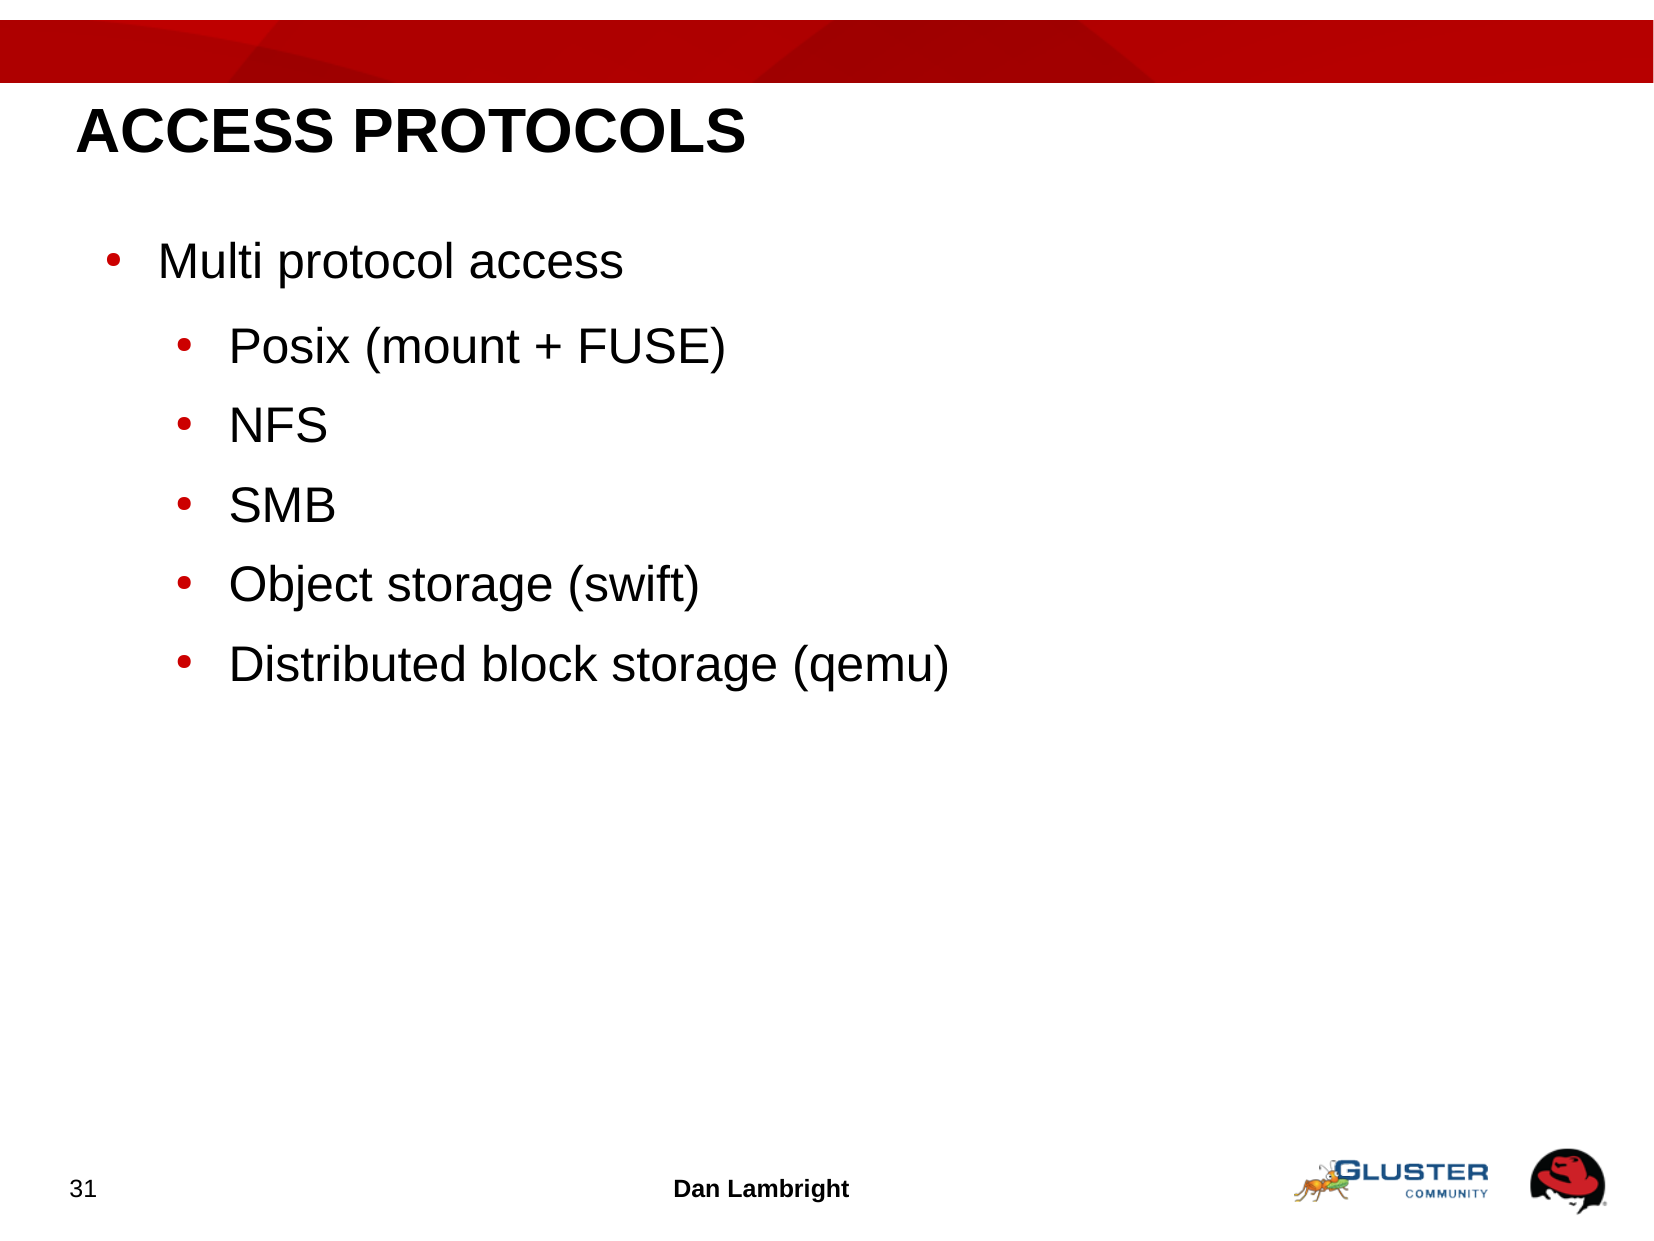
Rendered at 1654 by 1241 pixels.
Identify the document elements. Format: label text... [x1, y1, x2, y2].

picture [0, 20, 1654, 83]
picture [1294, 1158, 1488, 1203]
picture [1529, 1146, 1613, 1224]
title ACCESS PROTOCOLS [75, 37, 1571, 226]
list Multi protocol access Posix (mount + FUSE) NFS SMB Object storage (swift) Distributed block storage (qemu) [86, 232, 1576, 1027]
